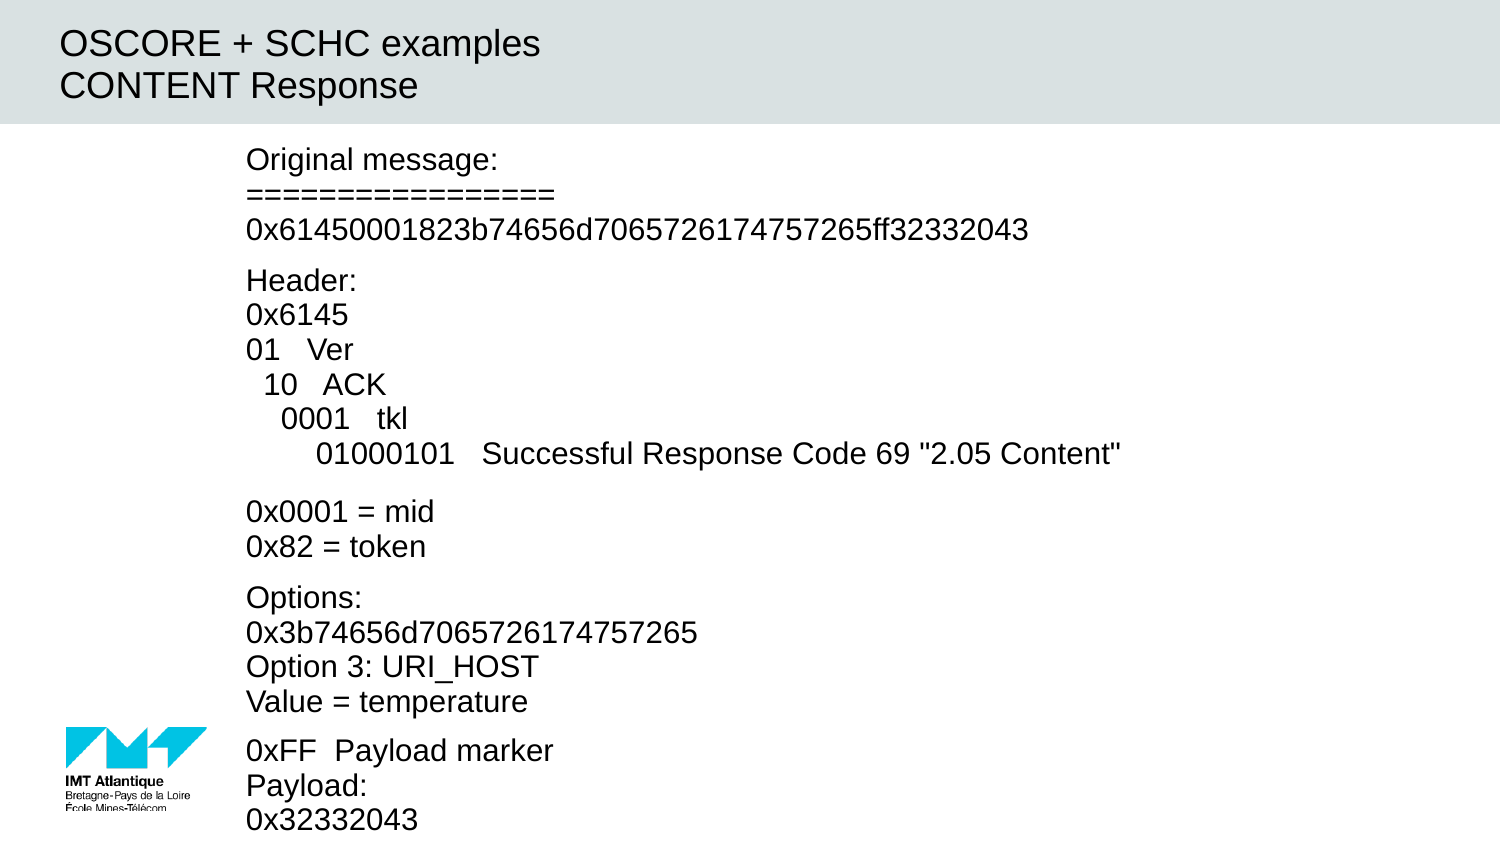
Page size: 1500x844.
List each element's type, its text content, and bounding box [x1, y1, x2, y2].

text_box OSCORE + SCHC examples CONTENT Response [44, 15, 1141, 156]
text_box Original message: ================= 0x61450001823b74656d7065726174757265ff32332043 Header: 0x6145 01 Ver 10 ACK 0001 tkl 01000101 Successful Response Code 69 "2.05 Content" 0x0001 = mid 0x82 = token Options: 0x3b74656d7065726174757265 Option 3: URI_HOST Value = temperature 0xFF Payload marker Payload: 0x32332043 [231, 135, 1216, 844]
